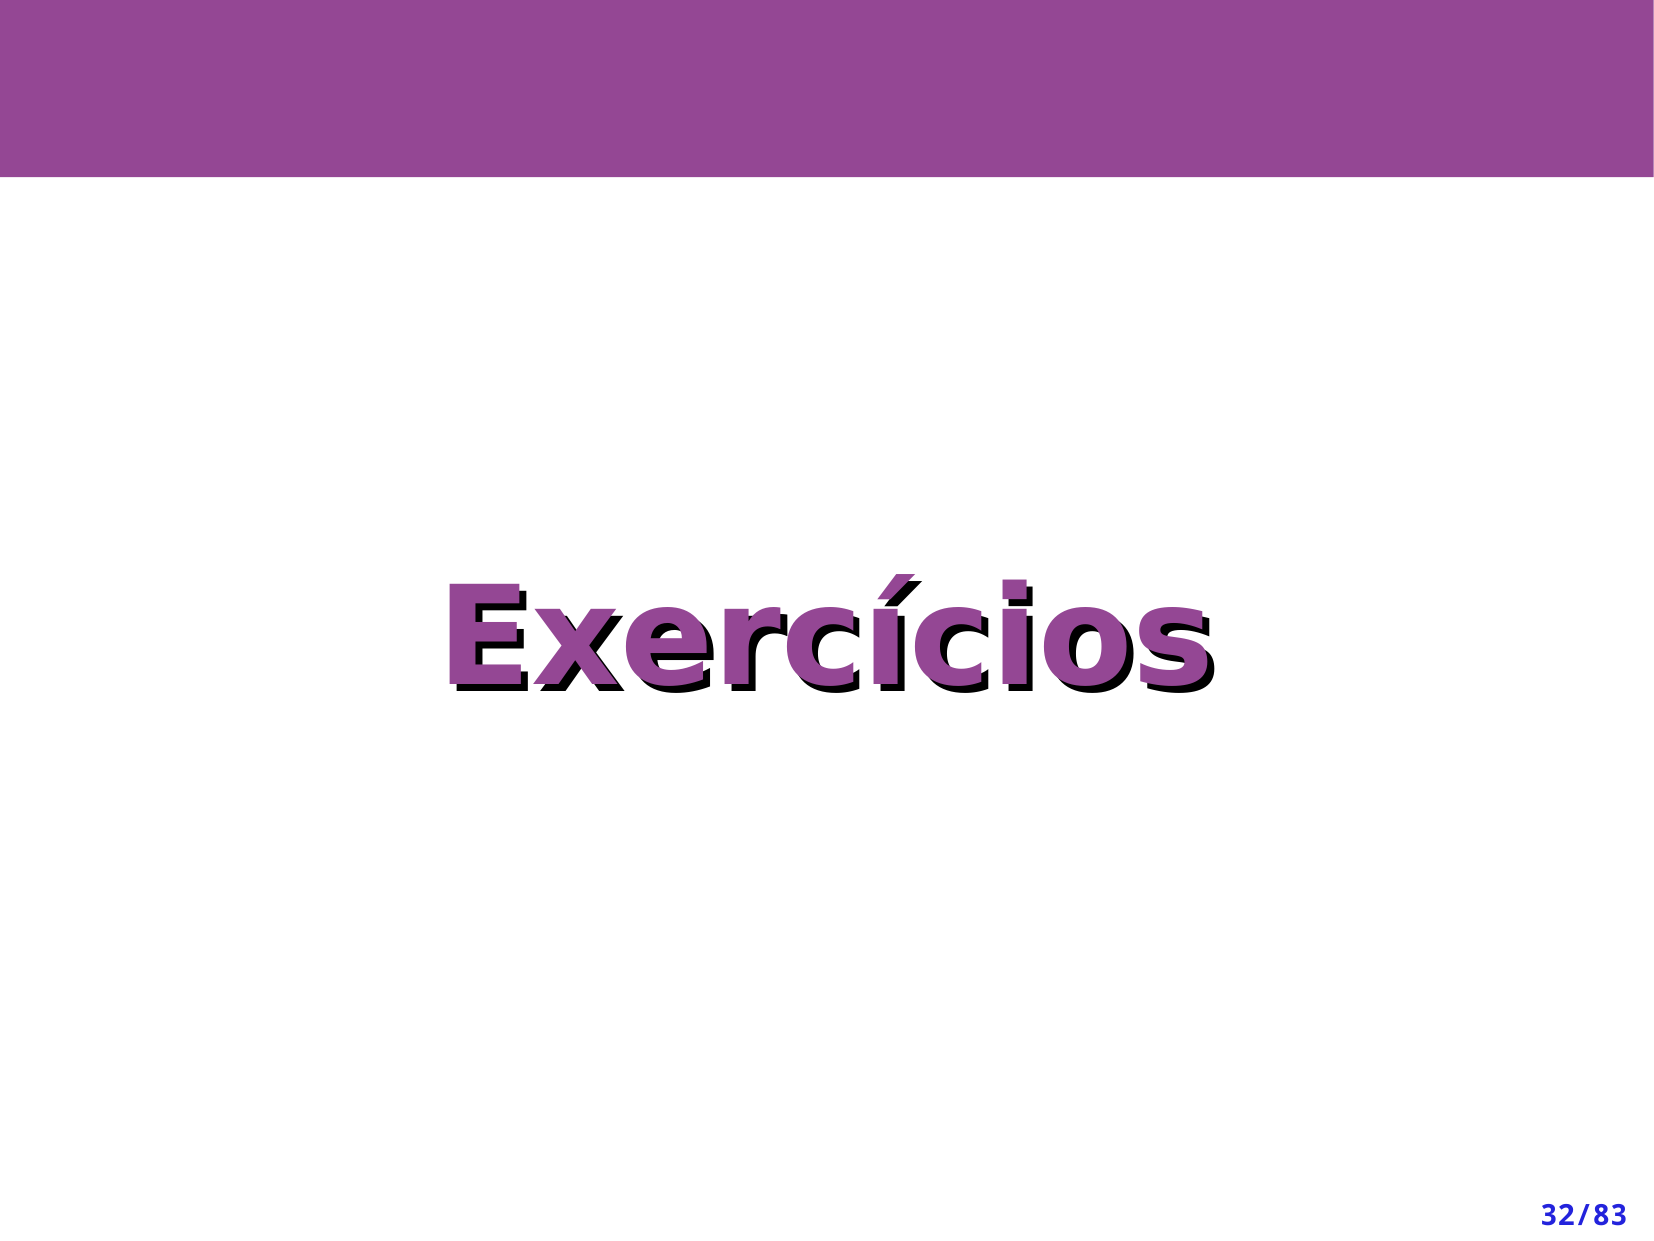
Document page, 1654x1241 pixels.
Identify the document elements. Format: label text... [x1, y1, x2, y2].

text_box Exercícios [423, 549, 1231, 727]
